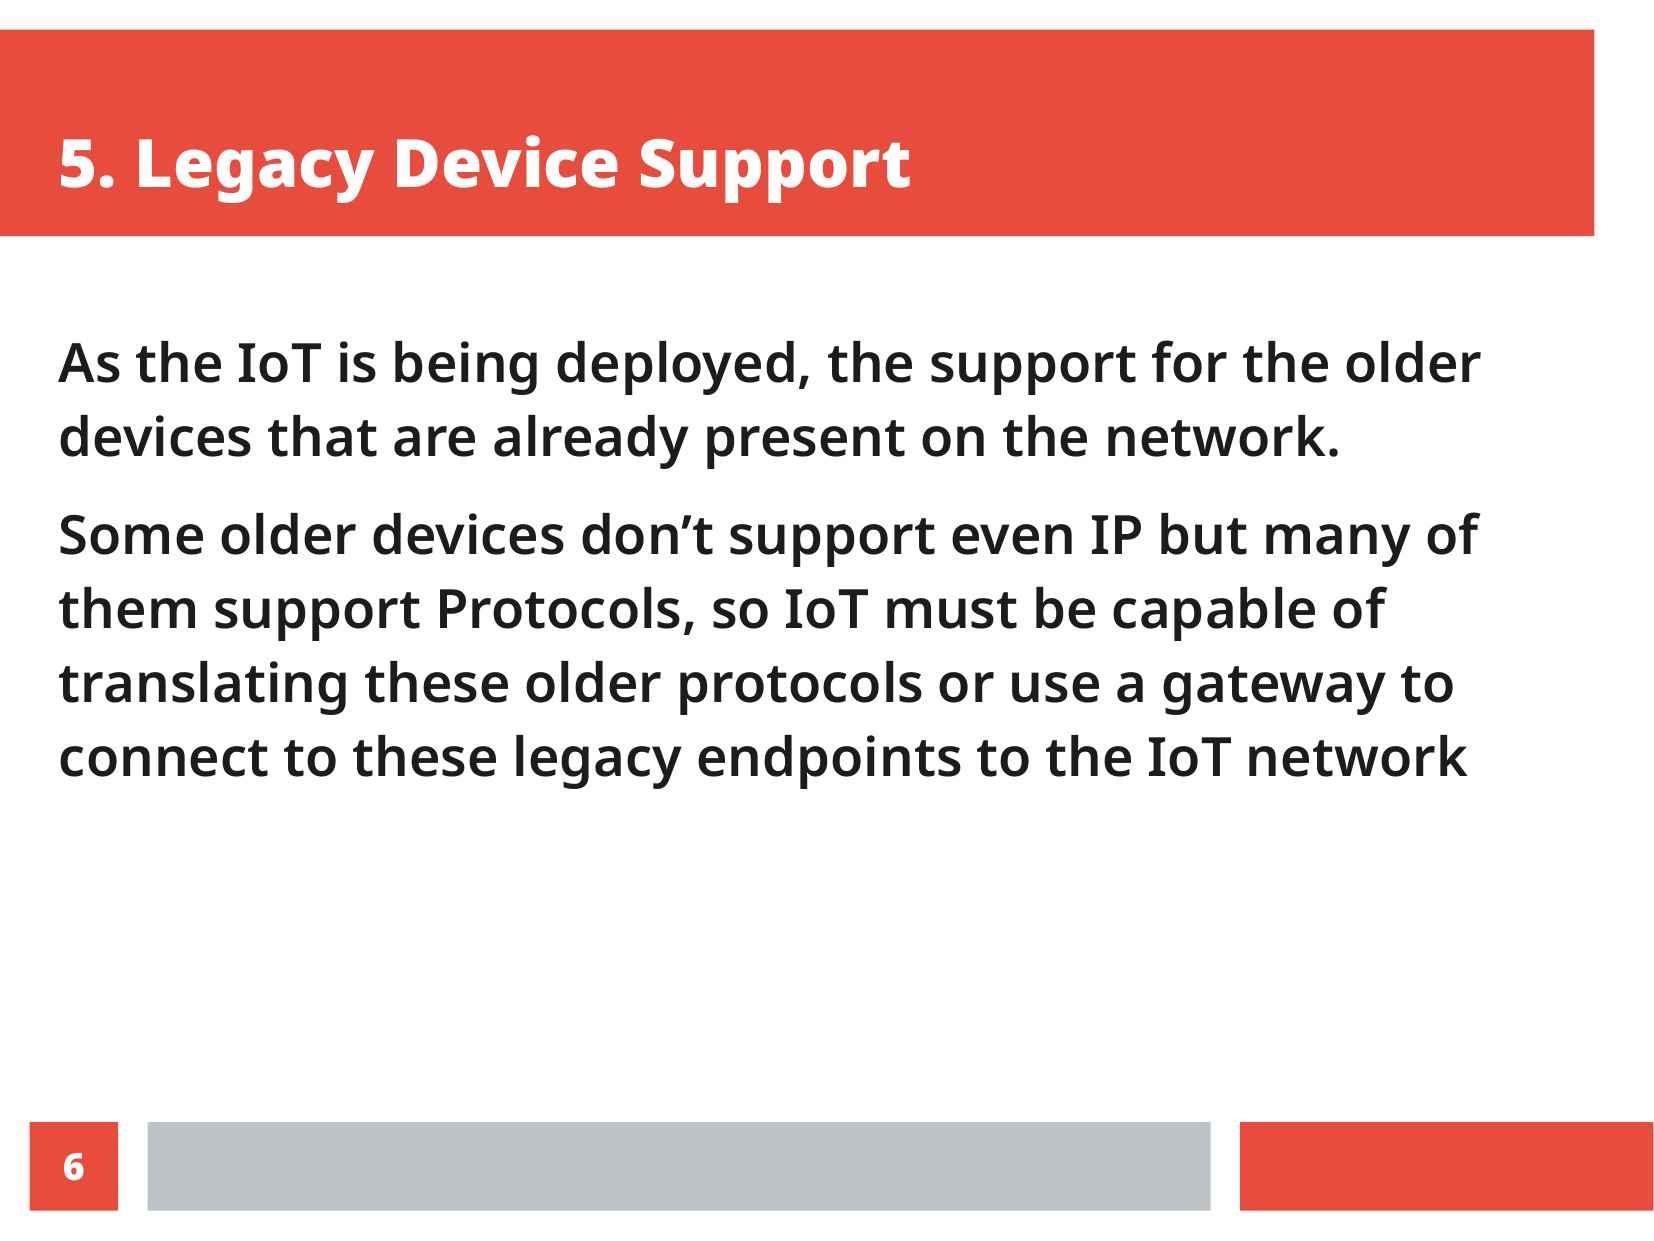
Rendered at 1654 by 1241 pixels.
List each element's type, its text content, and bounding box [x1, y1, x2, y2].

title 5. Legacy Device Support [59, 59, 1595, 207]
list As the IoT is being deployed, the support for the older devices that are already present on the network. Some older devices don’t support even IP but many of them support Protocols, so IoT must be capable of translating these older protocols or use a gateway to connect to these legacy endpoints to the IoT network [59, 324, 1565, 1093]
